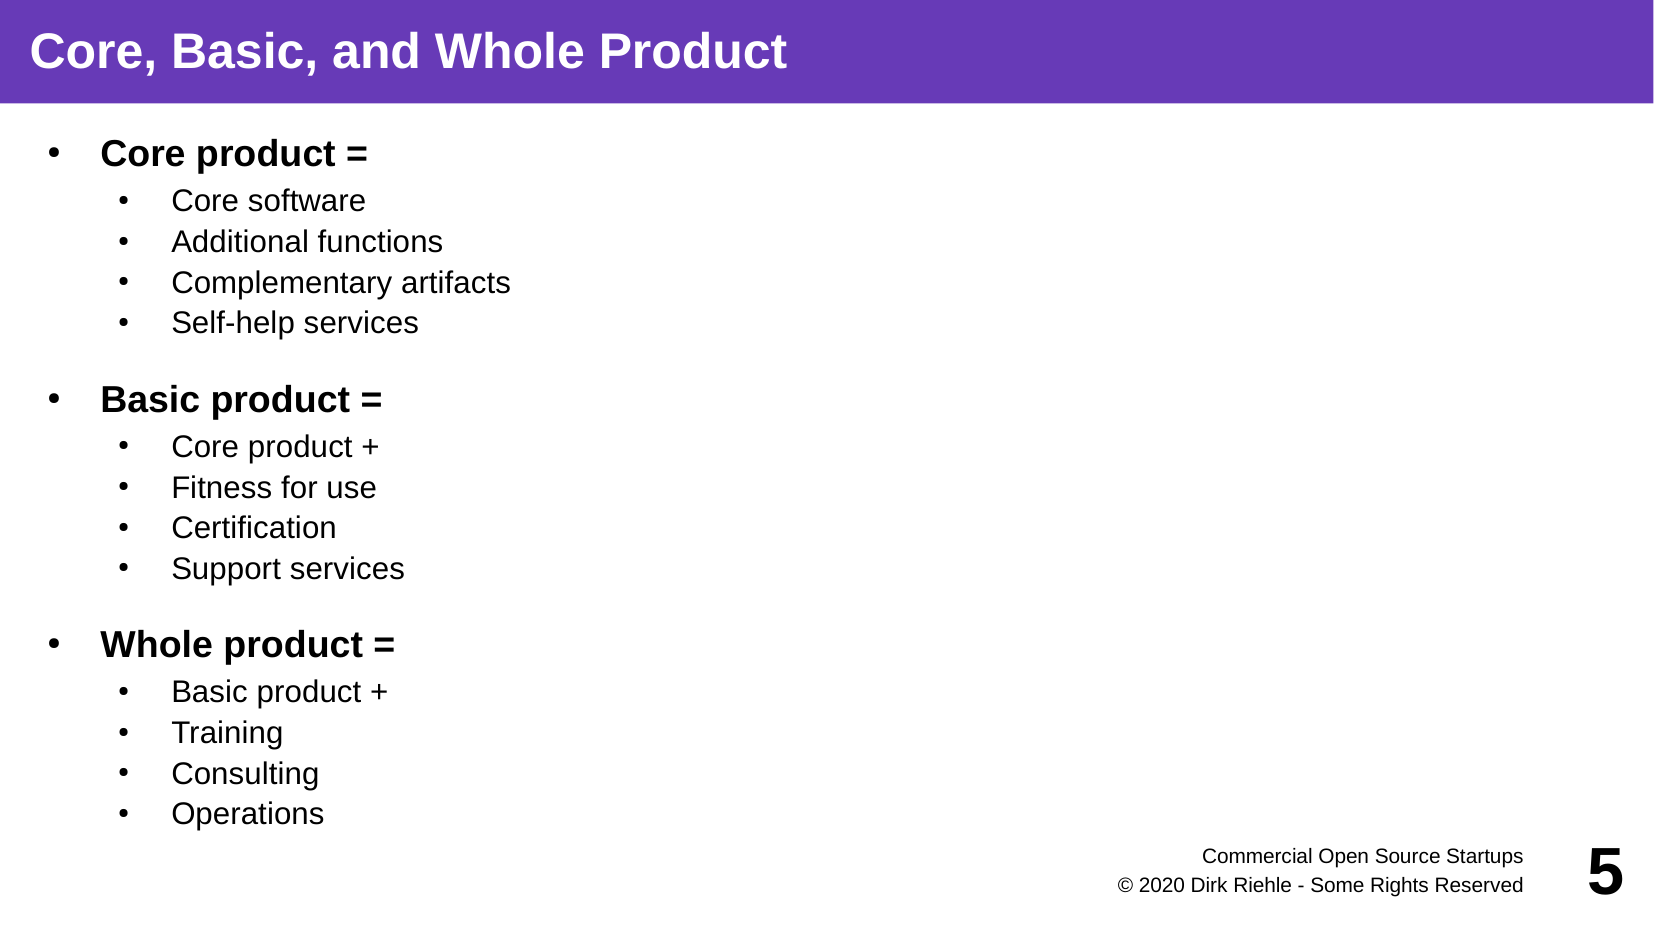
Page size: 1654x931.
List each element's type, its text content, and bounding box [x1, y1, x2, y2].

title Core, Basic, and Whole Product [0, 0, 1654, 104]
list Core product = Core software Additional functions Complementary artifacts Self-help services Basic product = Core product + Fitness for use Certification Support services Whole product = Basic product + Training Consulting Operations [29, 132, 1625, 813]
